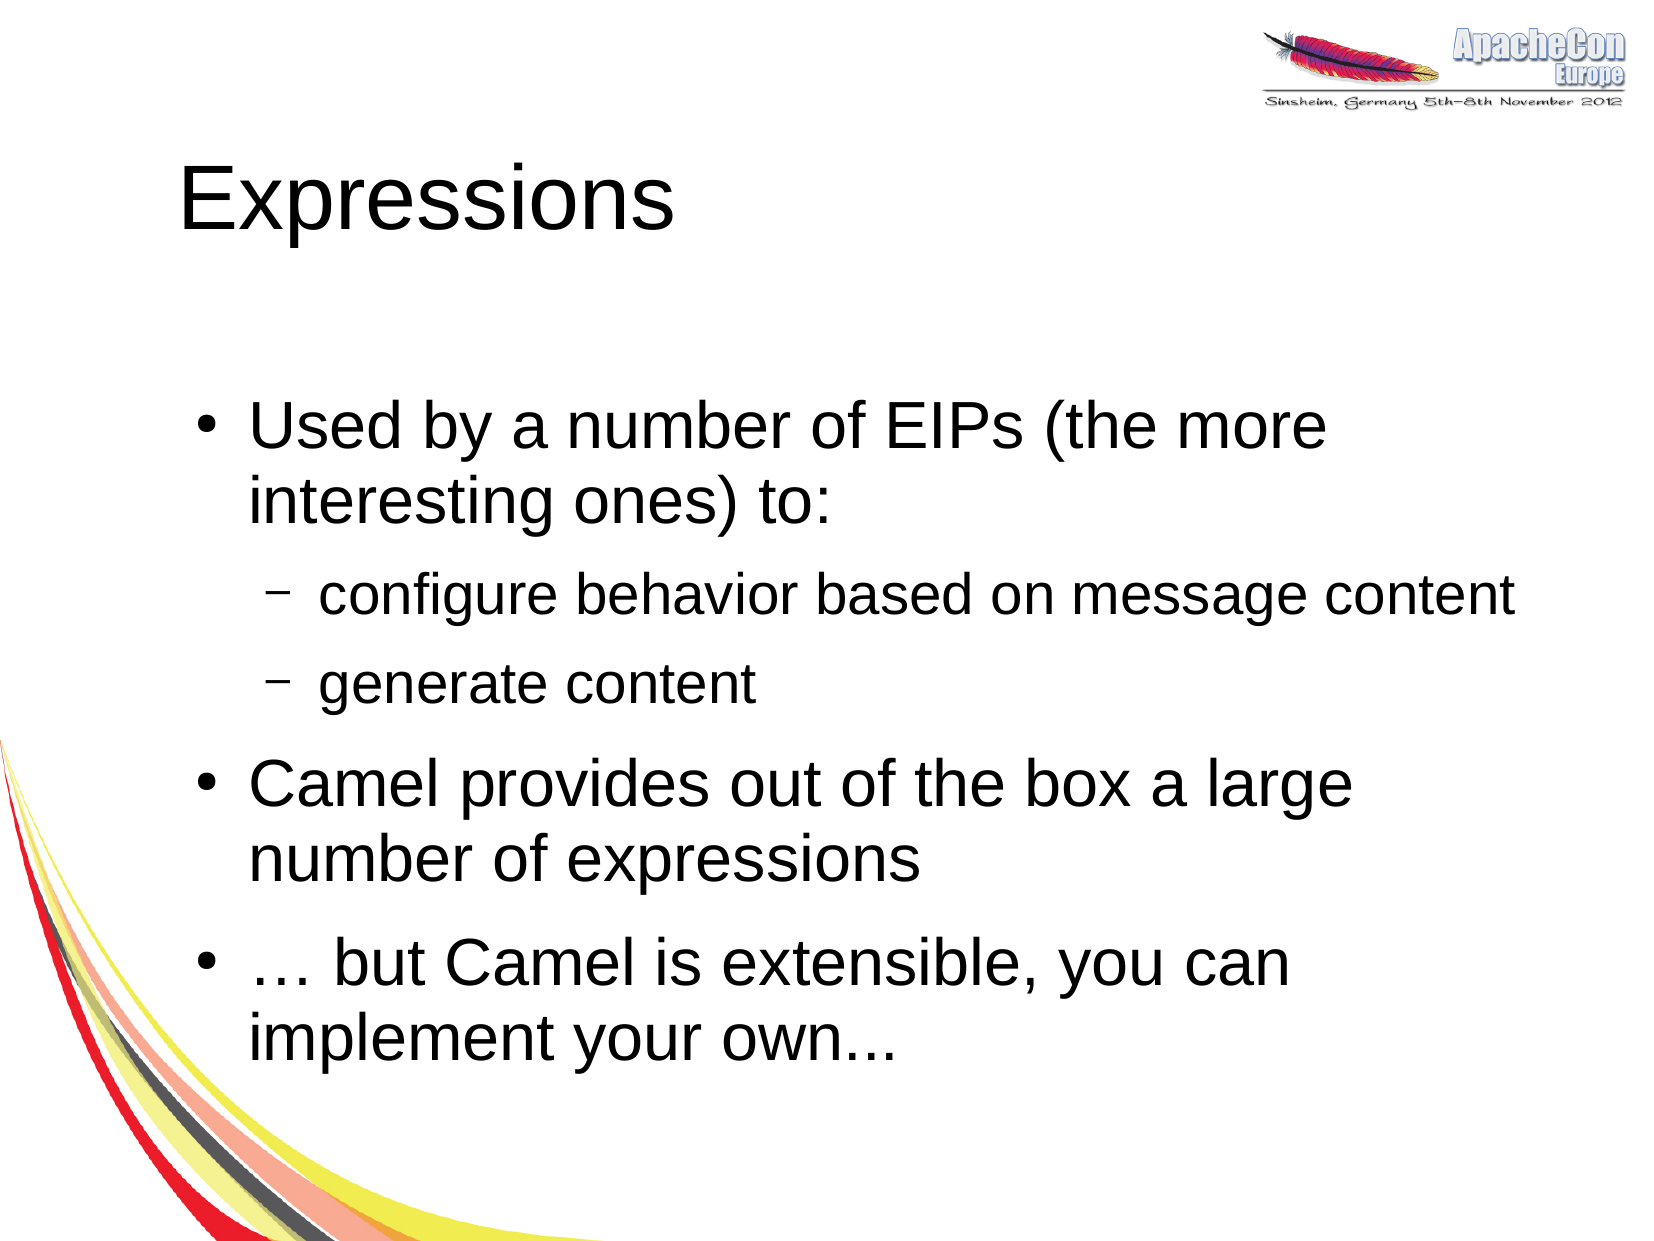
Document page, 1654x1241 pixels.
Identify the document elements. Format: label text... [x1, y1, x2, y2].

list Used by a number of EIPs (the more interesting ones) to: configure behavior based on message content generate content Camel provides out of the box a large number of expressions … but Camel is extensible, you can implement your own... [177, 283, 1536, 1241]
title Expressions [177, 141, 1536, 254]
picture [0, 0, 1654, 1241]
